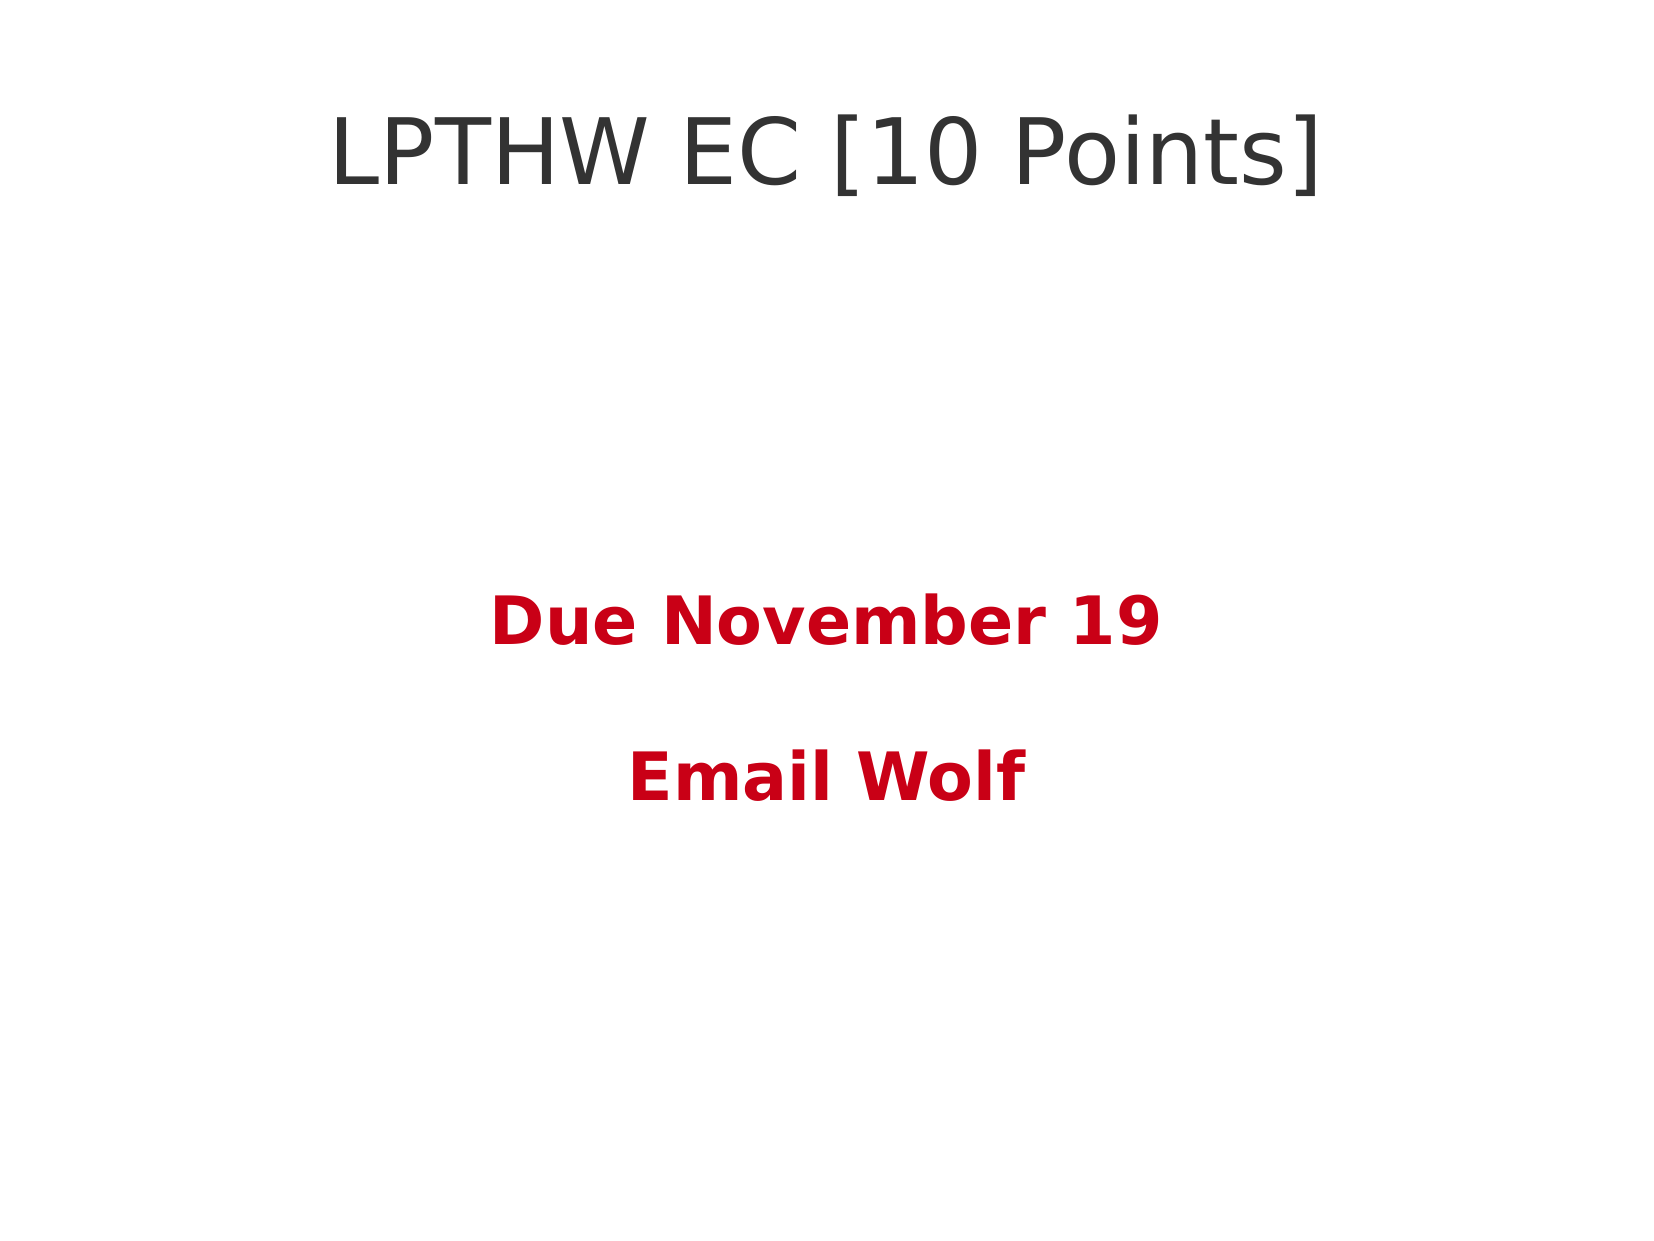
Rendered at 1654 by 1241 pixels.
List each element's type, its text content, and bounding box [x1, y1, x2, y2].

title LPTHW EC [10 Points] [82, 49, 1571, 257]
subtitle Due November 19 Email Wolf [82, 290, 1571, 1109]
